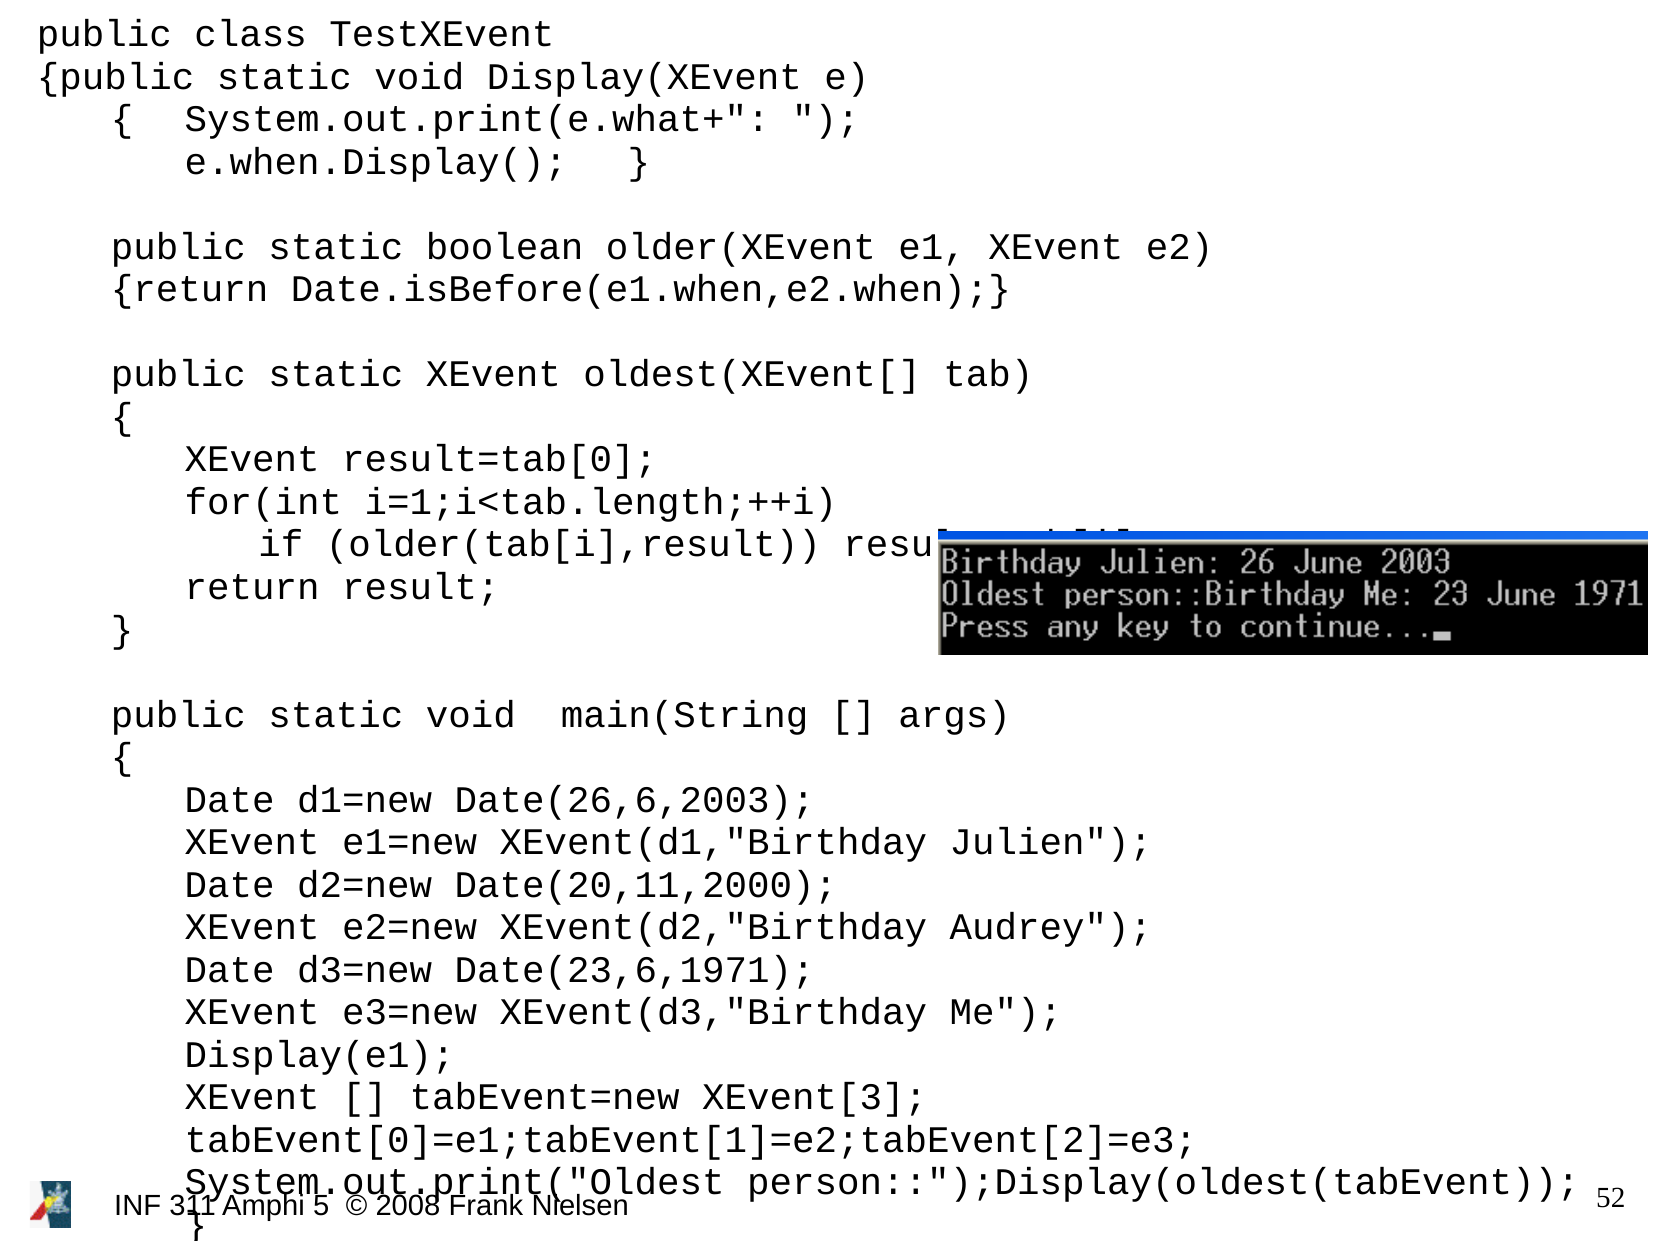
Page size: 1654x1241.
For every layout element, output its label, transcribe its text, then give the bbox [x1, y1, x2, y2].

picture [29, 1218, 71, 1228]
text_box public class TestXEvent {public static void Display(XEvent e) { System.out.print(e.what+": "); e.when.Display(); } public static boolean older(XEvent e1, XEvent e2) {return Date.isBefore(e1.when,e2.when);} public static XEvent oldest(XEvent[] tab) { XEvent result=tab[0]; for(int i=1;i<tab.length;++i) if (older(tab[i],result)) result=tab[i]; return result; } public static void main(String [] args) { Date d1=new Date(26,6,2003); XEvent e1=new XEvent(d1,"Birthday Julien"); Date d2=new Date(20,11,2000); XEvent e2=new XEvent(d2,"Birthday Audrey"); Date d3=new Date(23,6,1971); XEvent e3=new XEvent(d3,"Birthday Me"); Display(e1); XEvent [] tabEvent=new XEvent[3]; tabEvent[0]=e1;tabEvent[1]=e2;tabEvent[2]=e3; System.out.print("Oldest person::");Display(oldest(tabEvent)); } } [22, 8, 1595, 1218]
picture [938, 531, 1648, 655]
